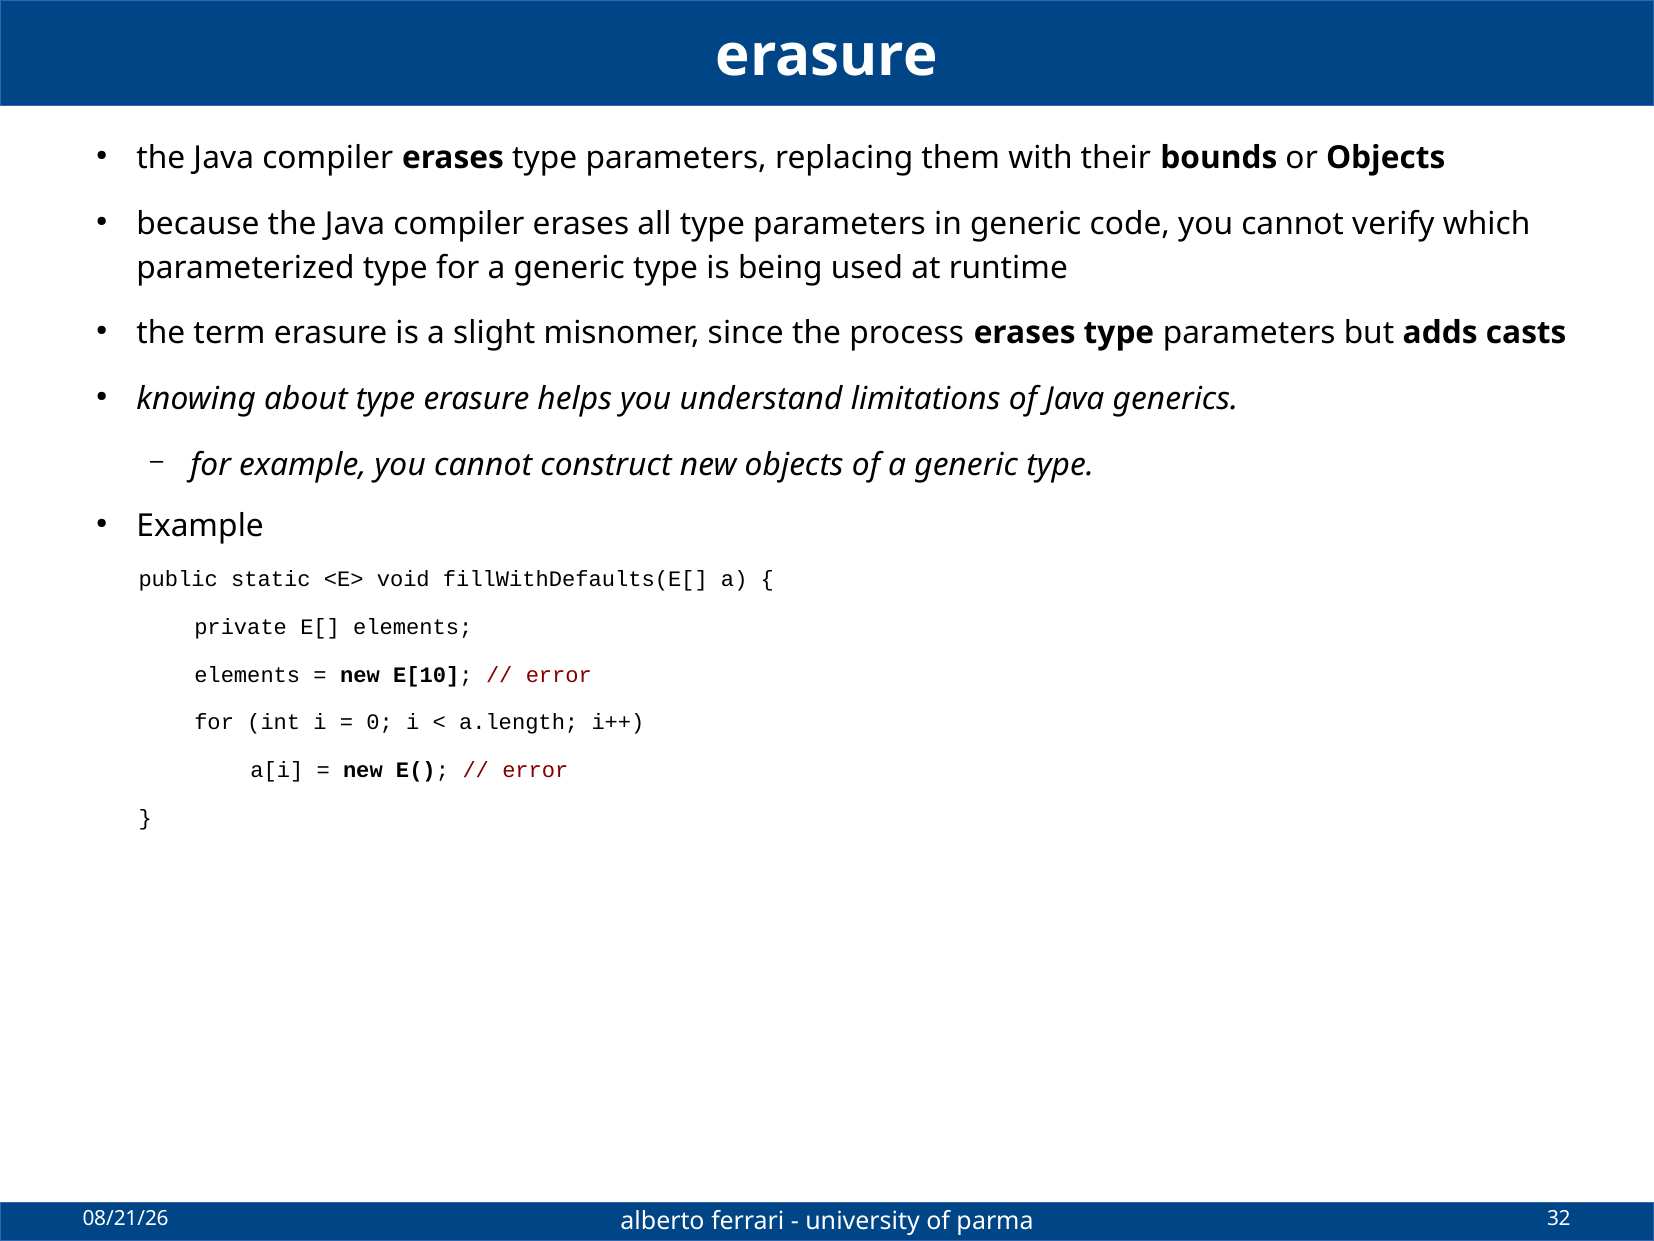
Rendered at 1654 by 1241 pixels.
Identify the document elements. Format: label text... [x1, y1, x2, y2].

title erasure [0, 0, 1654, 106]
list the Java compiler erases type parameters, replacing them with their bounds or Objects because the Java compiler erases all type parameters in generic code, you cannot verify which parameterized type for a generic type is being used at runtime the term erasure is a slight misnomer, since the process erases type parameters but adds casts knowing about type erasure helps you understand limitations of Java generics. for example, you cannot construct new objects of a generic type. Example public static <E> void fillWithDefaults(E[] a) { private E[] elements; elements = new E[10]; // error for (int i = 0; i < a.length; i++) a[i] = new E(); // error } [82, 135, 1571, 855]
